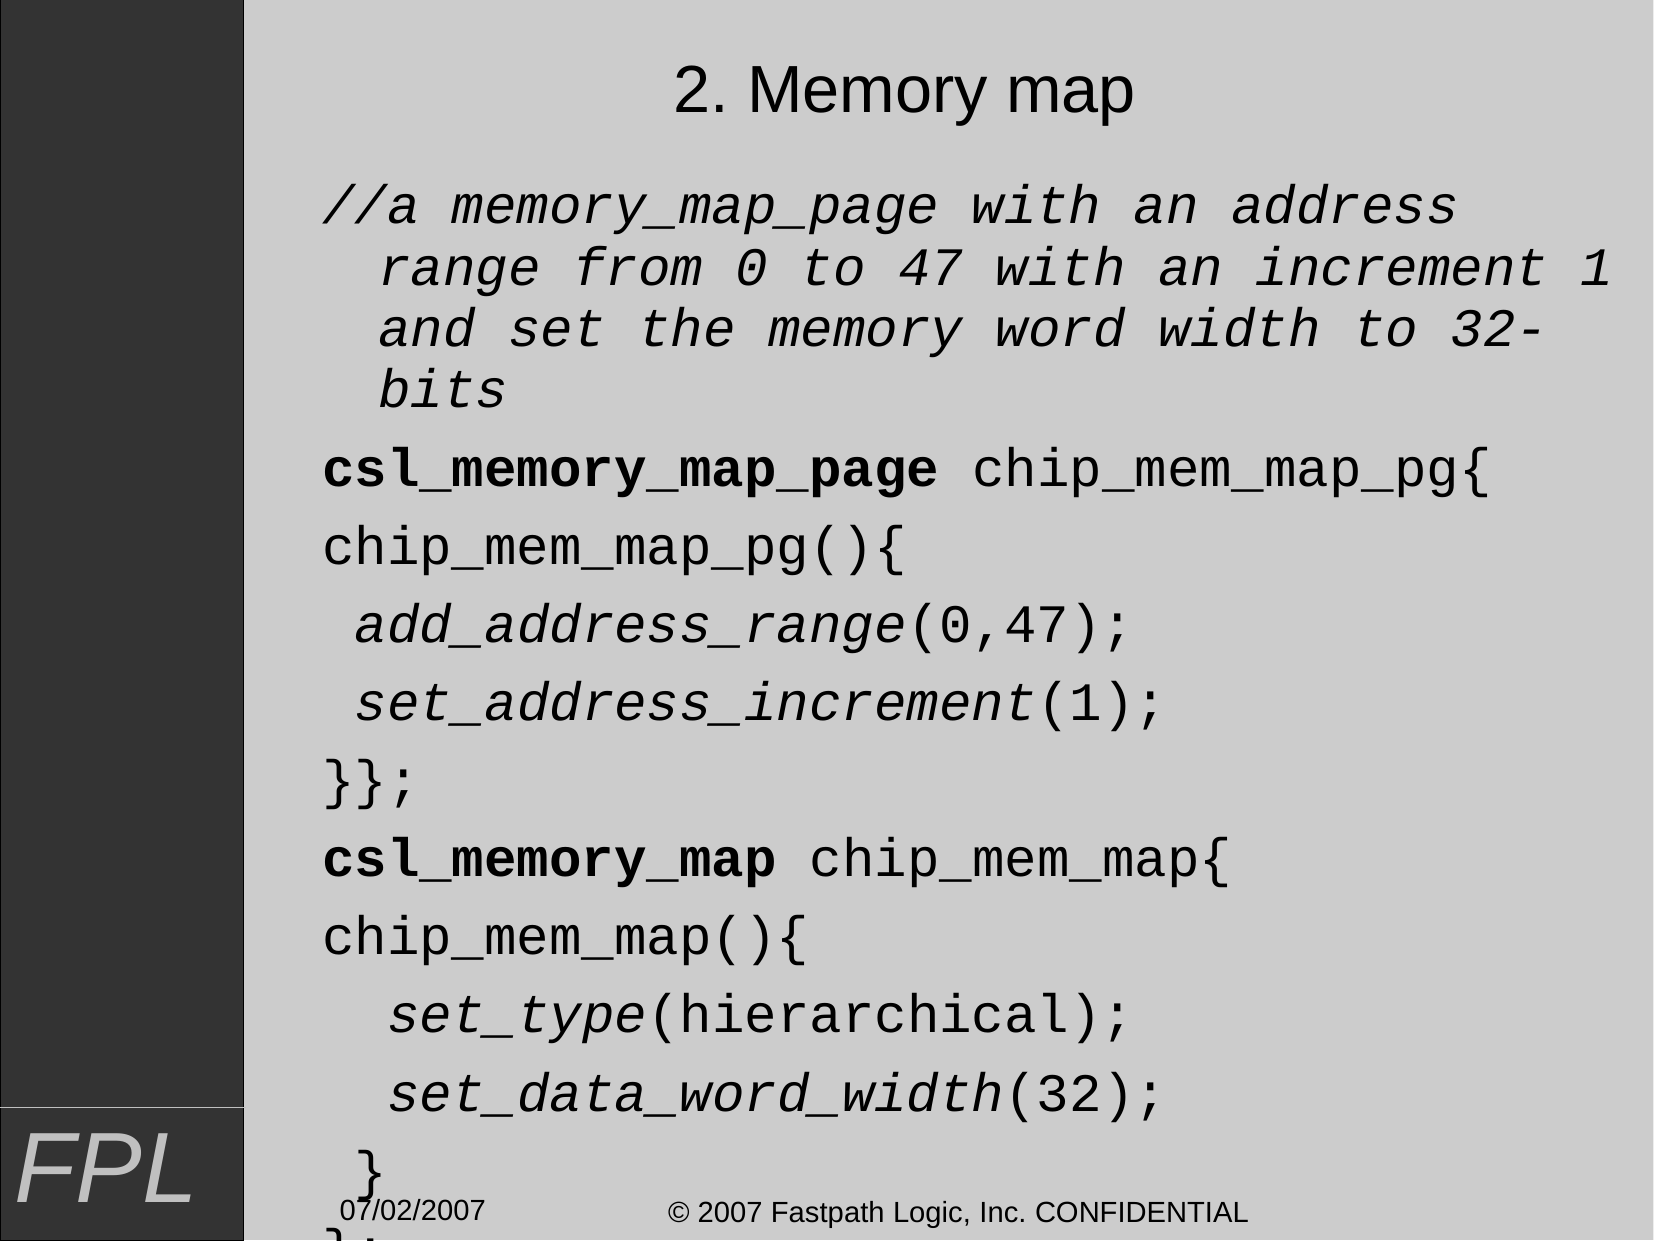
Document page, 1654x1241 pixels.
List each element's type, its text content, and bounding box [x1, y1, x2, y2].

list //a memory_map_page with an address range from 0 to 47 with an increment 1 and set the memory word width to 32-bits csl_memory_map_page chip_mem_map_pg{ chip_mem_map_pg(){ add_address_range(0,47); set_address_increment(1); }}; csl_memory_map chip_mem_map{ chip_mem_map(){ set_type(hierarchical); set_data_word_width(32); } }; [322, 178, 1635, 1241]
title 2. Memory map [353, 21, 1457, 157]
